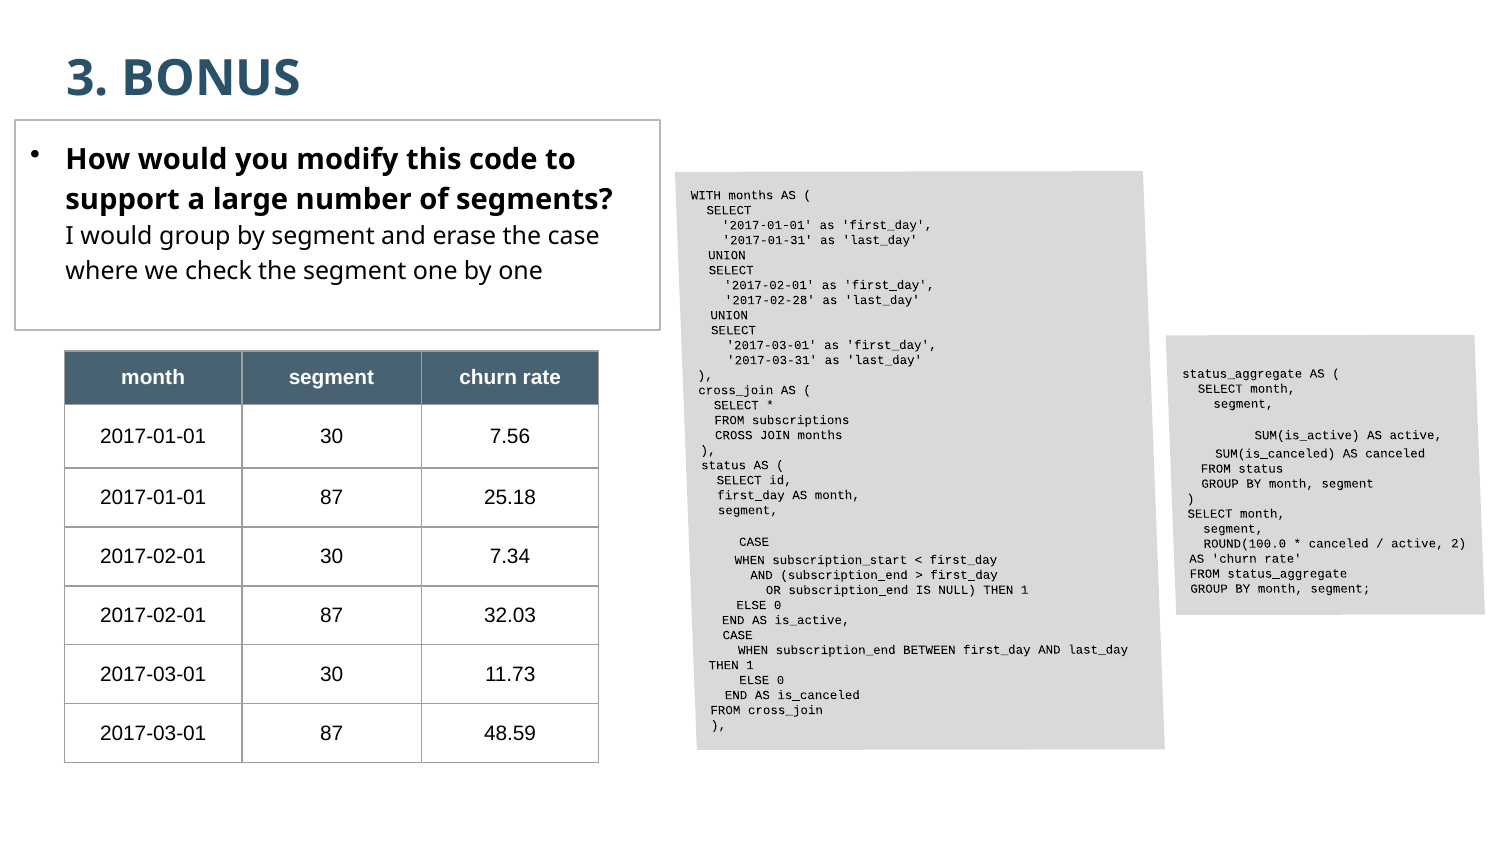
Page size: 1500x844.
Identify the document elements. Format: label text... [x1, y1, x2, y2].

table_header segment [243, 352, 421, 404]
table_cell 2017-02-01 [65, 528, 241, 585]
table_cell 48.59 [422, 704, 598, 762]
text_box 3. BONUS [51, 47, 1449, 120]
table_cell 30 [243, 645, 421, 703]
table_cell 87 [243, 587, 421, 644]
text_box How would you modify this code to support a large number of segments? I would group by segment and erase the case where we check the segment one by one [15, 120, 661, 331]
table_cell 32.03 [422, 587, 598, 644]
table_cell 11.73 [422, 645, 598, 703]
table_cell 87 [243, 469, 421, 526]
table_cell 87 [243, 704, 421, 762]
table_cell 7.56 [422, 405, 598, 467]
table_header month [65, 352, 241, 404]
table_cell 2017-03-01 [65, 704, 241, 762]
table_header churn rate [422, 352, 598, 404]
table_cell 2017-01-01 [65, 469, 241, 526]
table_cell 7.34 [422, 528, 598, 585]
table_cell 30 [243, 405, 421, 467]
table_cell 2017-01-01 [65, 405, 241, 467]
table_cell 25.18 [422, 469, 598, 526]
table_cell 30 [243, 528, 421, 585]
table_cell 2017-03-01 [65, 645, 241, 703]
text_box WITH months AS ( SELECT '2017-01-01' as 'first_day', '2017-01-31' as 'last_day' UNION SELECT '2017-02-01' as 'first_day', '2017-02-28' as 'last_day' UNION SELECT '2017-03-01' as 'first_day', '2017-03-31' as 'last_day' ), cross_join AS ( SELECT * FROM subscriptions CROSS JOIN months ), status AS ( SELECT id, first_day AS month, segment, CASE WHEN subscription_start < first_day AND (subscription_end > first_day OR subscription_end IS NULL) THEN 1 ELSE 0 END AS is_active, CASE WHEN subscription_end BETWEEN first_day AND last_day THEN 1 ELSE 0 END AS is_canceled FROM cross_join ), [674, 171, 1165, 751]
table_cell 2017-02-01 [65, 587, 241, 644]
text_box status_aggregate AS ( SELECT month, segment, SUM(is_active) AS active, SUM(is_canceled) AS canceled FROM status GROUP BY month, segment ) SELECT month, segment, ROUND(100.0 * canceled / active, 2) AS 'churn rate' FROM status_aggregate GROUP BY month, segment; [1165, 334, 1485, 616]
